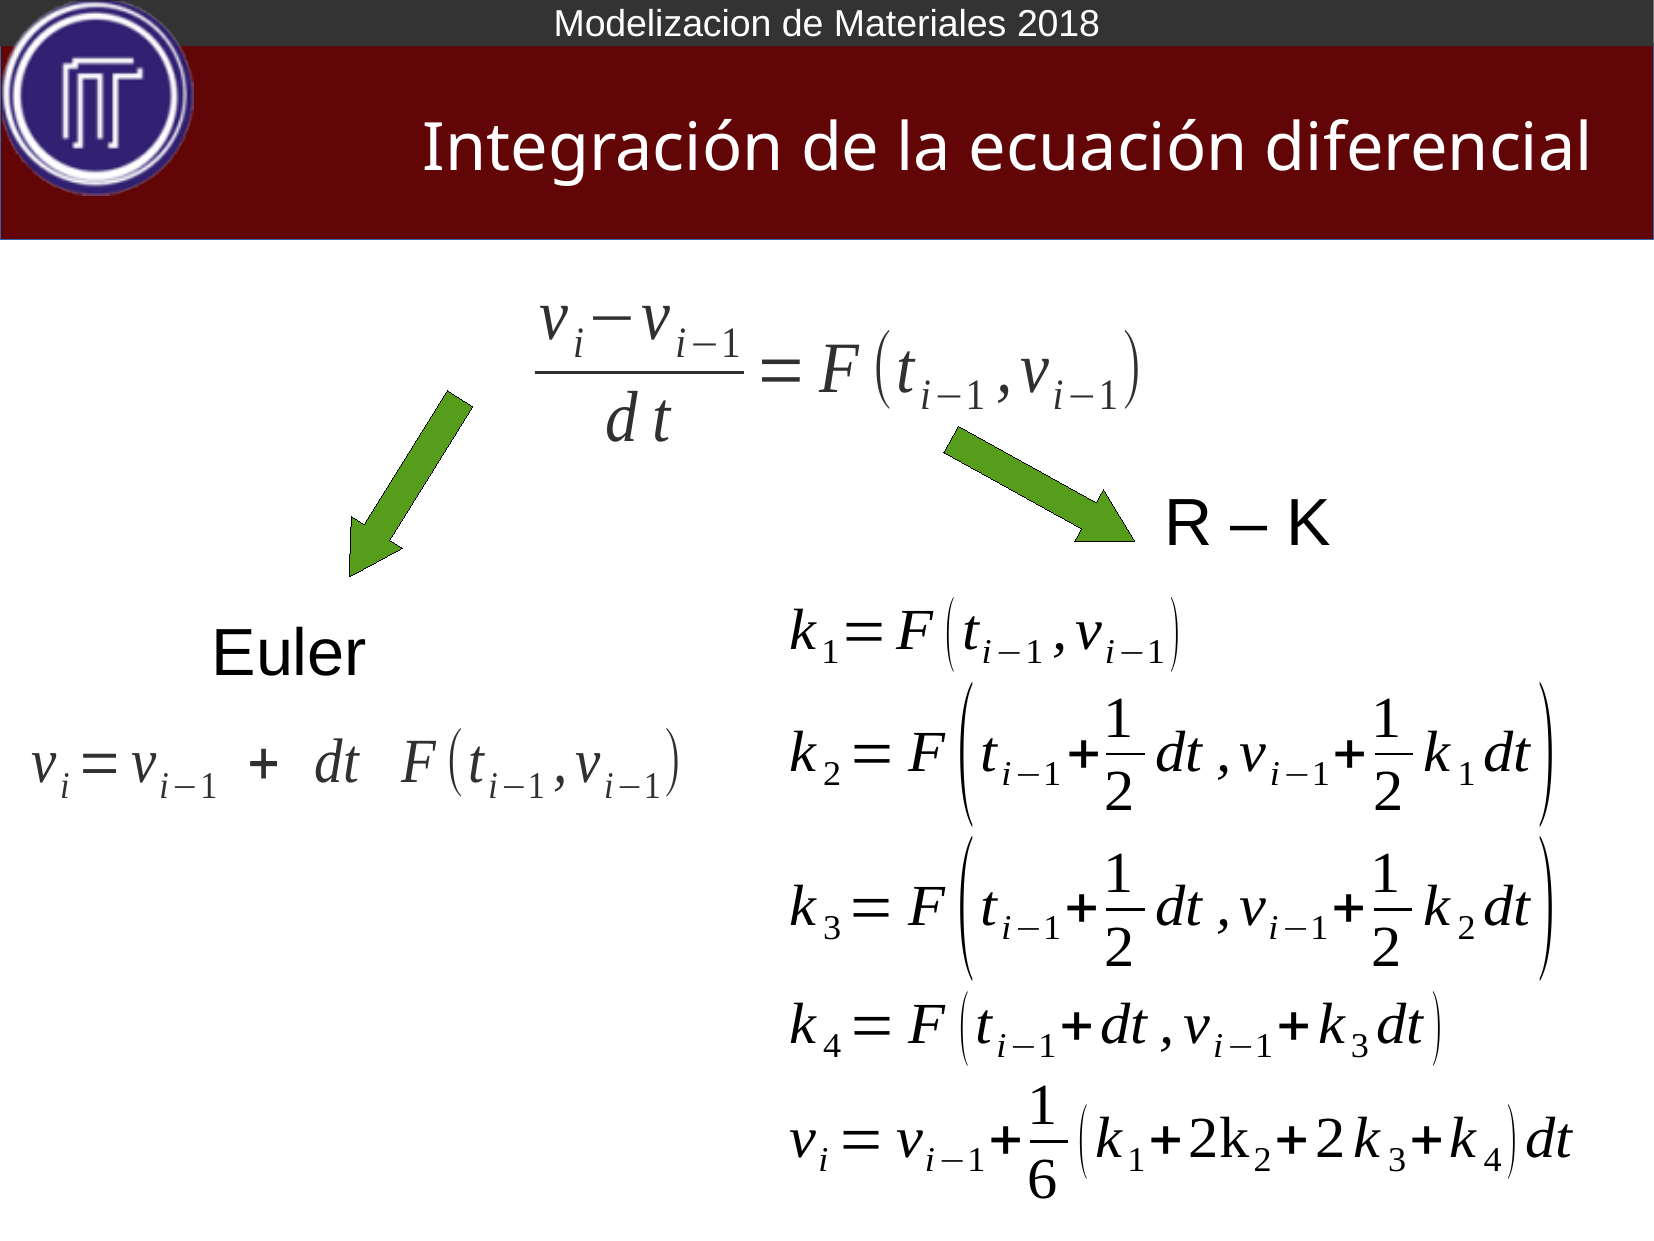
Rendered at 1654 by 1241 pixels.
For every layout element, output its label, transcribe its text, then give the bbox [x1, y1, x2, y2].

text_box [349, 390, 473, 577]
chart [525, 275, 1149, 458]
text_box [943, 426, 1135, 542]
text_box R – K [1149, 477, 1375, 567]
chart [23, 725, 689, 807]
picture [0, 0, 194, 196]
title Integración de la ecuación diferencial [41, 70, 1654, 218]
chart [781, 593, 1583, 1210]
text_box Euler [196, 607, 422, 697]
